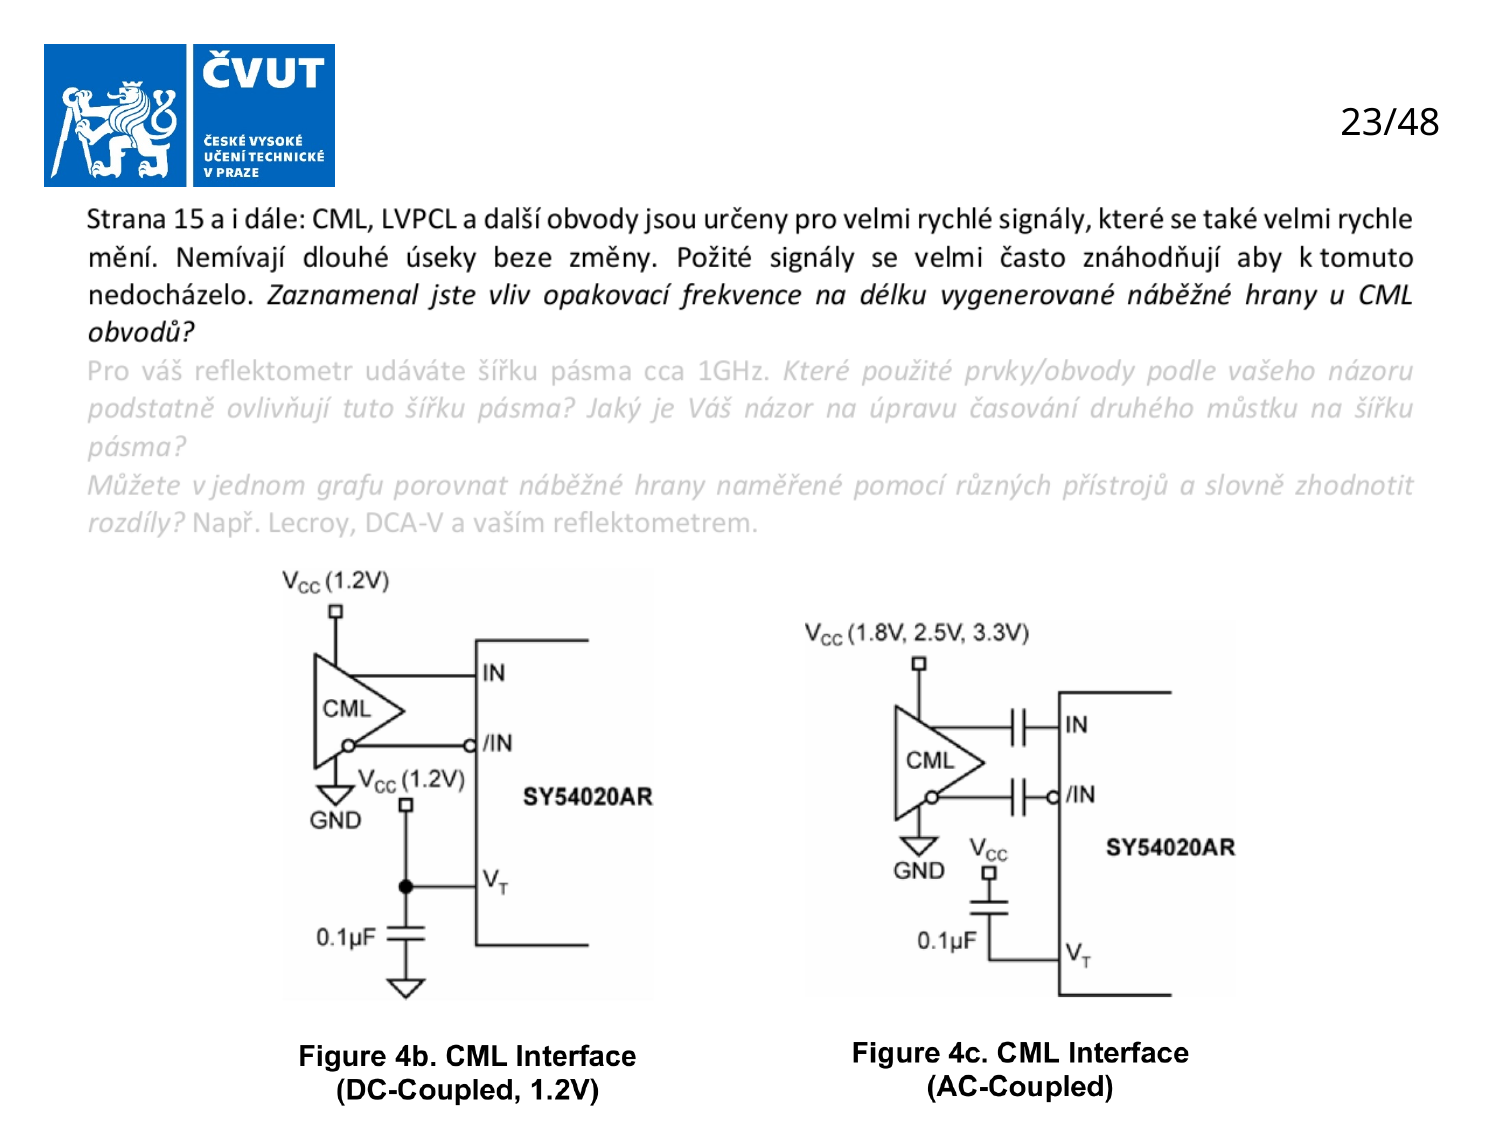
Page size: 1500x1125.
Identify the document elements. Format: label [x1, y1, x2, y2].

picture [75, 198, 1426, 344]
picture [44, 44, 335, 187]
text_box [15, 344, 1486, 545]
picture [260, 556, 1266, 1124]
